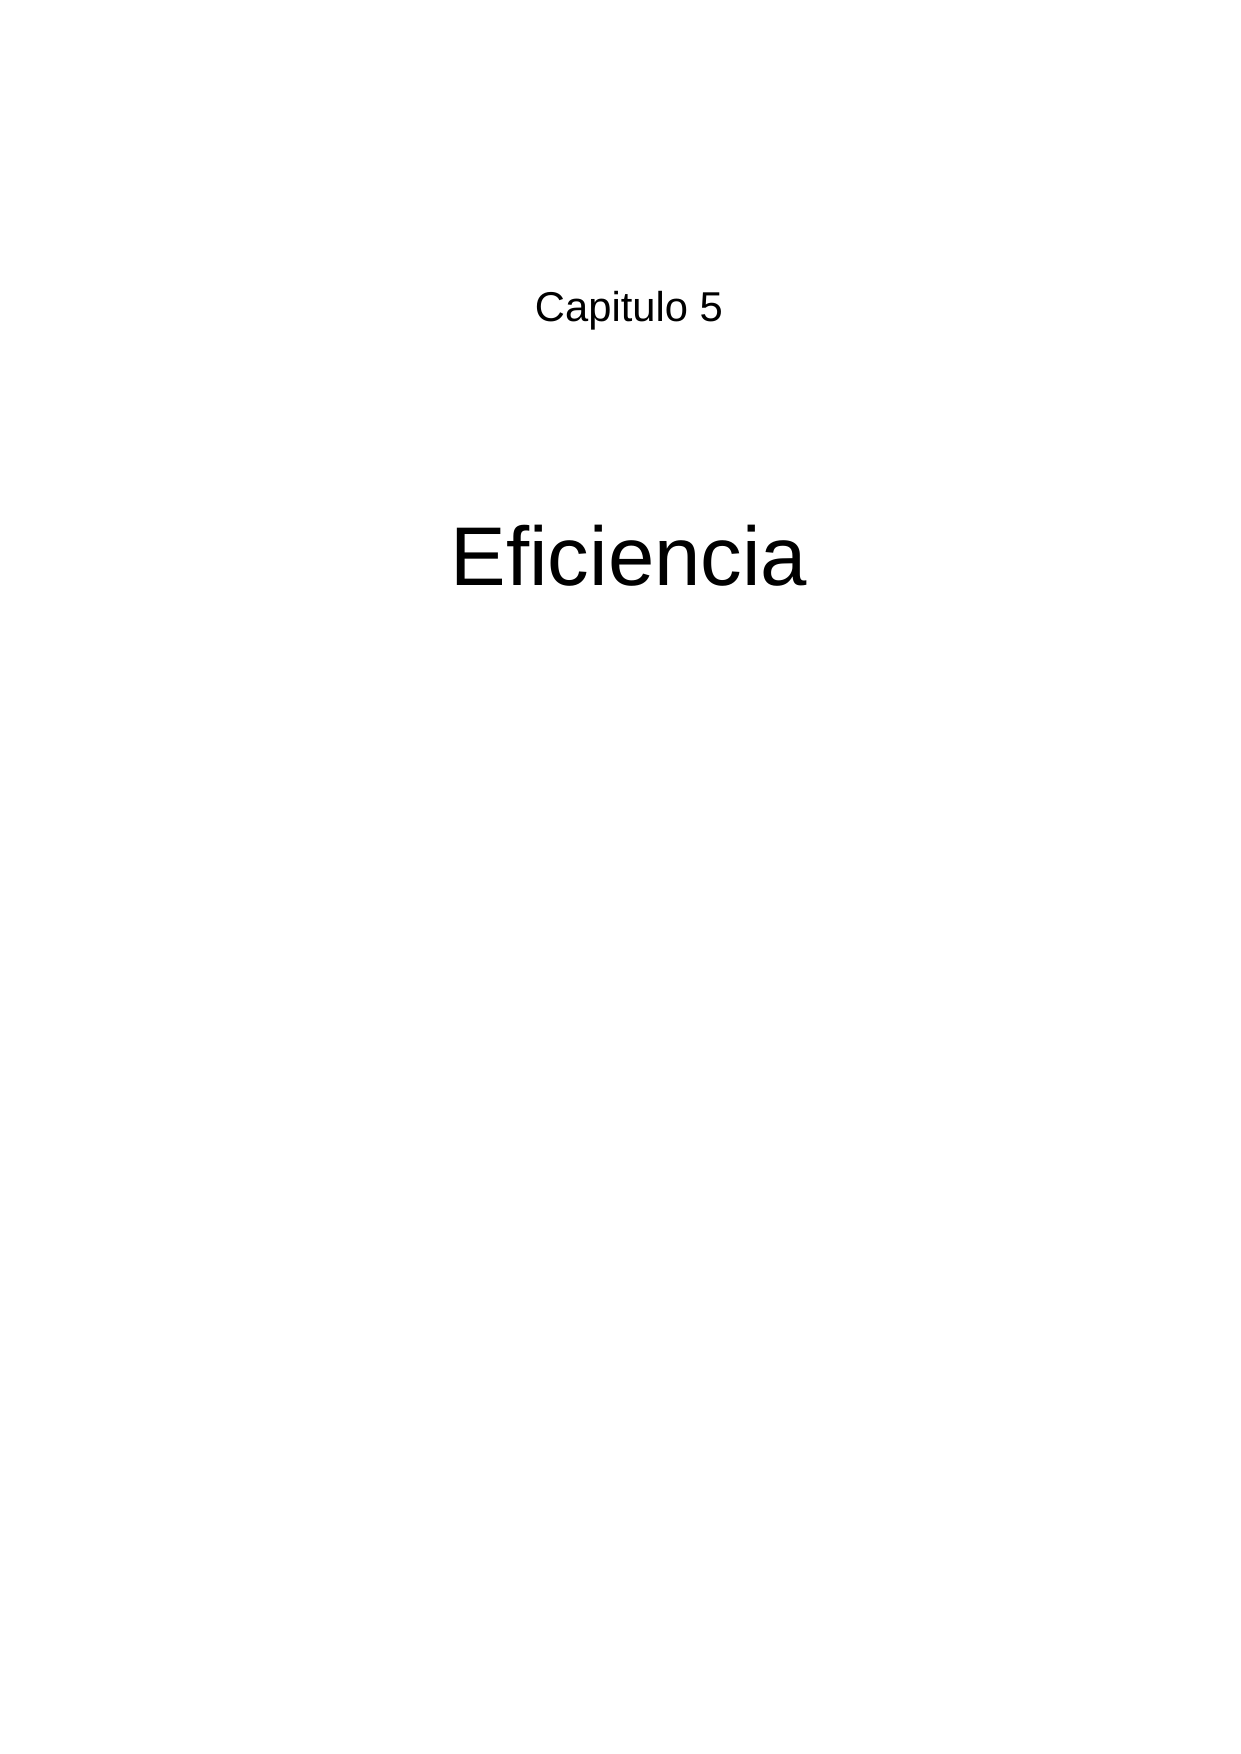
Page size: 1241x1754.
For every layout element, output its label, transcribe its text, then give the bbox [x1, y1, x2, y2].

title Capitulo 5 Eficiencia [124, 283, 1134, 604]
